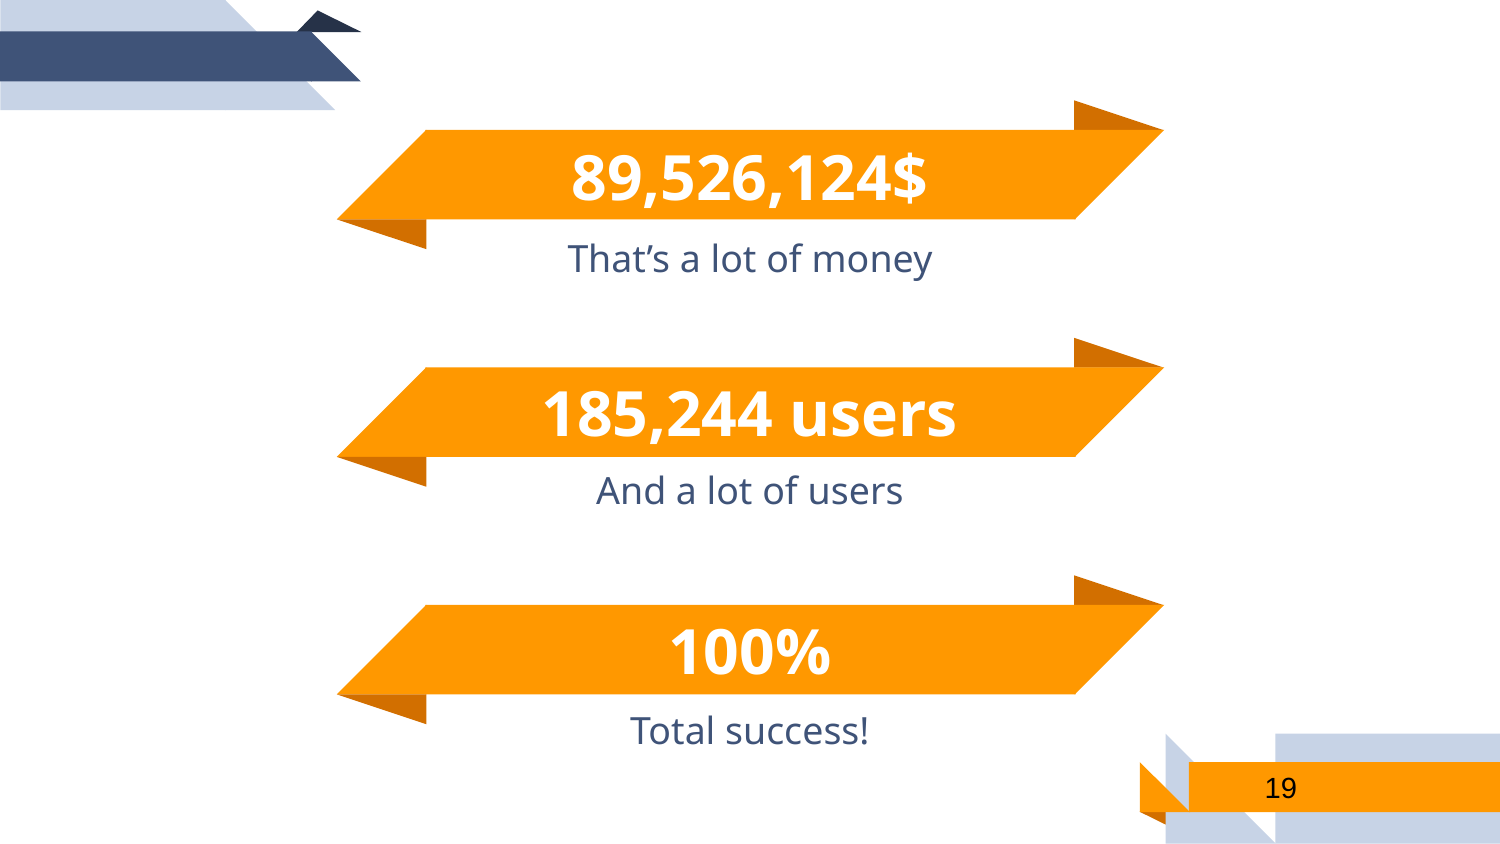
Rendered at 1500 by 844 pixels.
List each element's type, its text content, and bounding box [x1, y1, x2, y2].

text_box [1072, 337, 1165, 457]
text_box [336, 367, 428, 487]
title 89,526,124$ [428, 131, 1072, 219]
title 185,244 users [428, 367, 1072, 455]
slide_number <numer> [1249, 760, 1494, 813]
title 100% [428, 605, 1072, 694]
subtitle Total success! [428, 696, 1072, 764]
text_box [336, 100, 1165, 250]
subtitle And a lot of users [428, 455, 1072, 524]
subtitle That’s a lot of money [428, 219, 1072, 295]
text_box [336, 575, 1165, 725]
